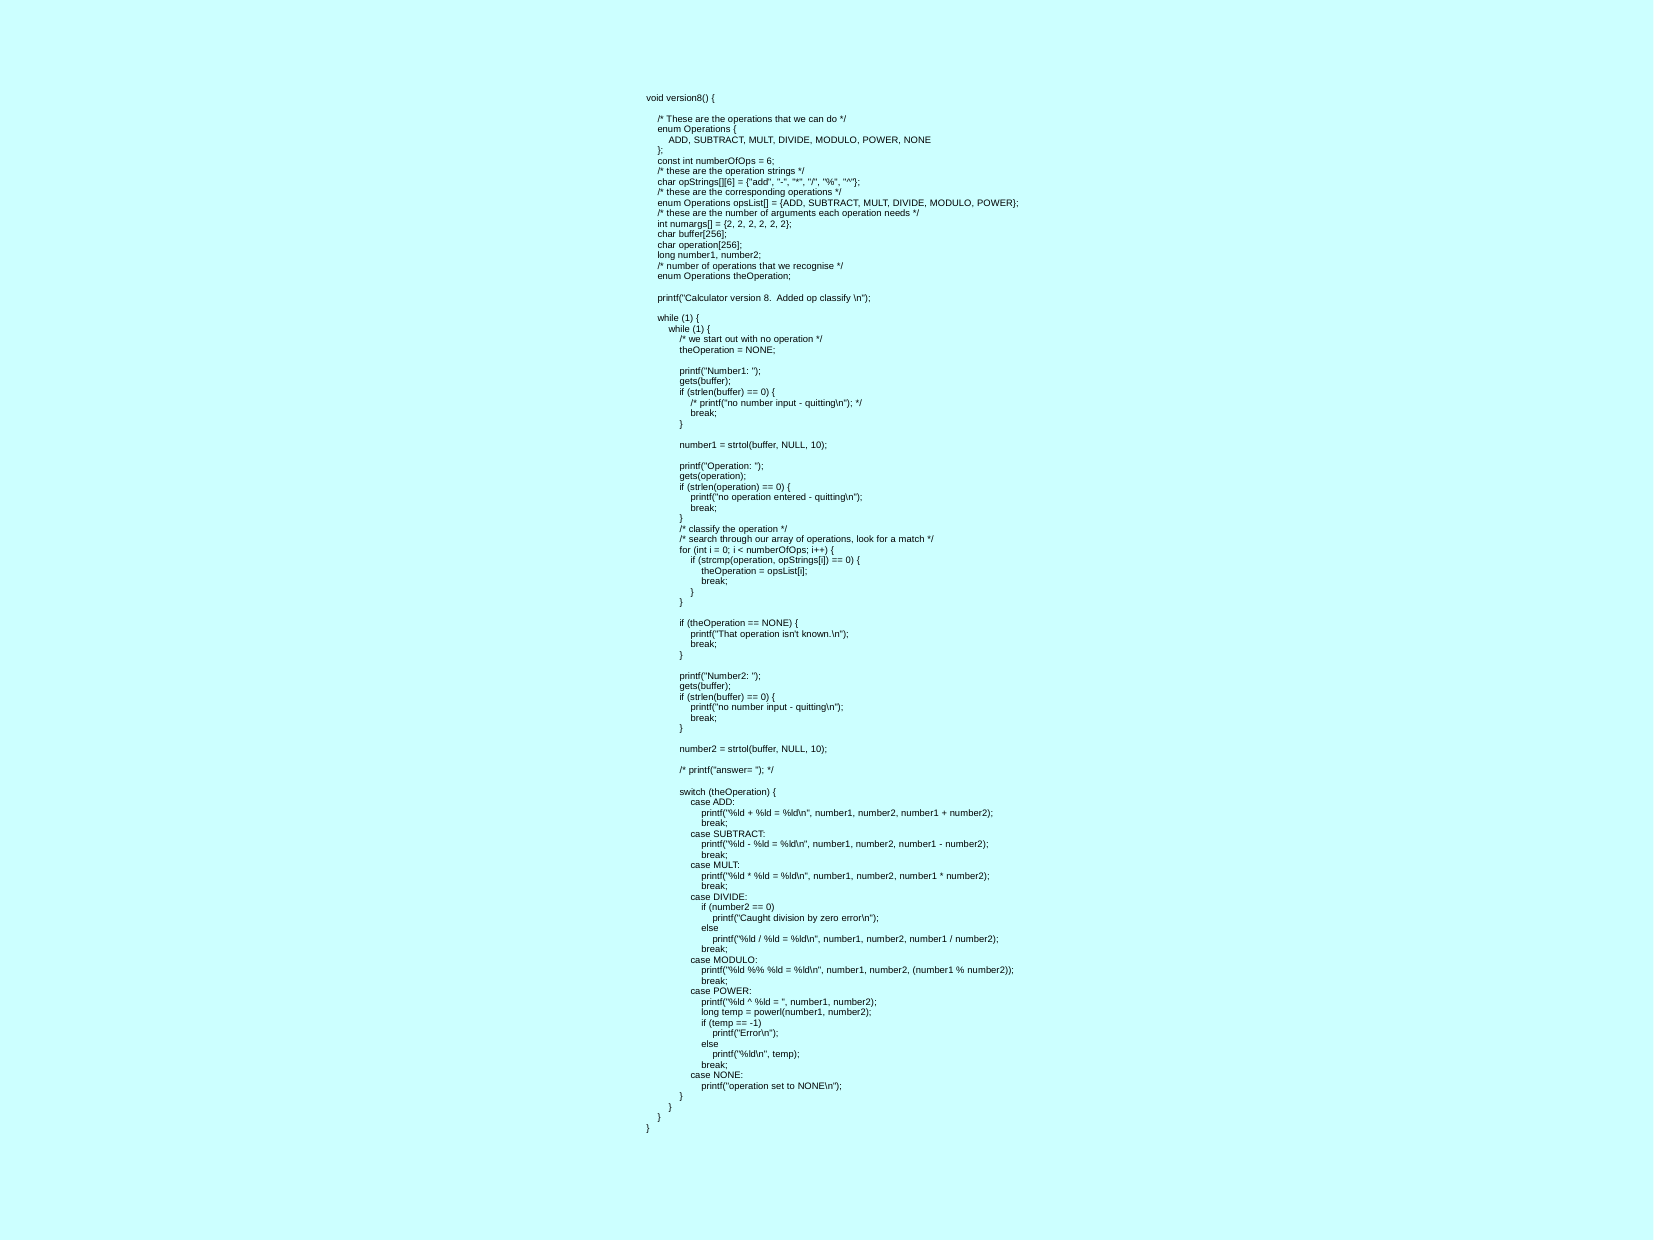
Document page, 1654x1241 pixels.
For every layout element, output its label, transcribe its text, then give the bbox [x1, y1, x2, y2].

subtitle void version8() { /* These are the operations that we can do */ enum Operations { ADD, SUBTRACT, MULT, DIVIDE, MODULO, POWER, NONE }; const int numberOfOps = 6; /* these are the operation strings */ char opStrings[][6] = {"add", "-", "*", "/", "%", "^"}; /* these are the corresponding operations */ enum Operations opsList[] = {ADD, SUBTRACT, MULT, DIVIDE, MODULO, POWER}; /* these are the number of arguments each operation needs */ int numargs[] = {2, 2, 2, 2, 2, 2}; char buffer[256]; char operation[256]; long number1, number2; /* number of operations that we recognise */ enum Operations theOperation; printf("Calculator version 8. Added op classify \n"); while (1) { while (1) { /* we start out with no operation */ theOperation = NONE; printf("Number1: "); gets(buffer); if (strlen(buffer) == 0) { /* printf("no number input - quitting\n"); */ break; } number1 = strtol(buffer, NULL, 10); printf("Operation: "); gets(operation); if (strlen(operation) == 0) { printf("no operation entered - quitting\n"); break; } /* classify the operation */ /* search through our array of operations, look for a match */ for (int i = 0; i < numberOfOps; i++) { if (strcmp(operation, opStrings[i]) == 0) { theOperation = opsList[i]; break; } } if (theOperation == NONE) { printf("That operation isn't known.\n"); break; } printf("Number2: "); gets(buffer); if (strlen(buffer) == 0) { printf("no number input - quitting\n"); break; } number2 = strtol(buffer, NULL, 10); /* printf("answer= "); */ switch (theOperation) { case ADD: printf("%ld + %ld = %ld\n", number1, number2, number1 + number2); break; case SUBTRACT: printf("%ld - %ld = %ld\n", number1, number2, number1 - number2); break; case MULT: printf("%ld * %ld = %ld\n", number1, number2, number1 * number2); break; case DIVIDE: if (number2 == 0) printf("Caught division by zero error\n"); else printf("%ld / %ld = %ld\n", number1, number2, number1 / number2); break; case MODULO: printf("%ld %% %ld = %ld\n", number1, number2, (number1 % number2)); break; case POWER: printf("%ld ^ %ld = ", number1, number2); long temp = powerl(number1, number2); if (temp == -1) printf("Error\n"); else printf("%ld\n", temp); break; case NONE: printf("operation set to NONE\n"); } } } } [82, 82, 1583, 1158]
